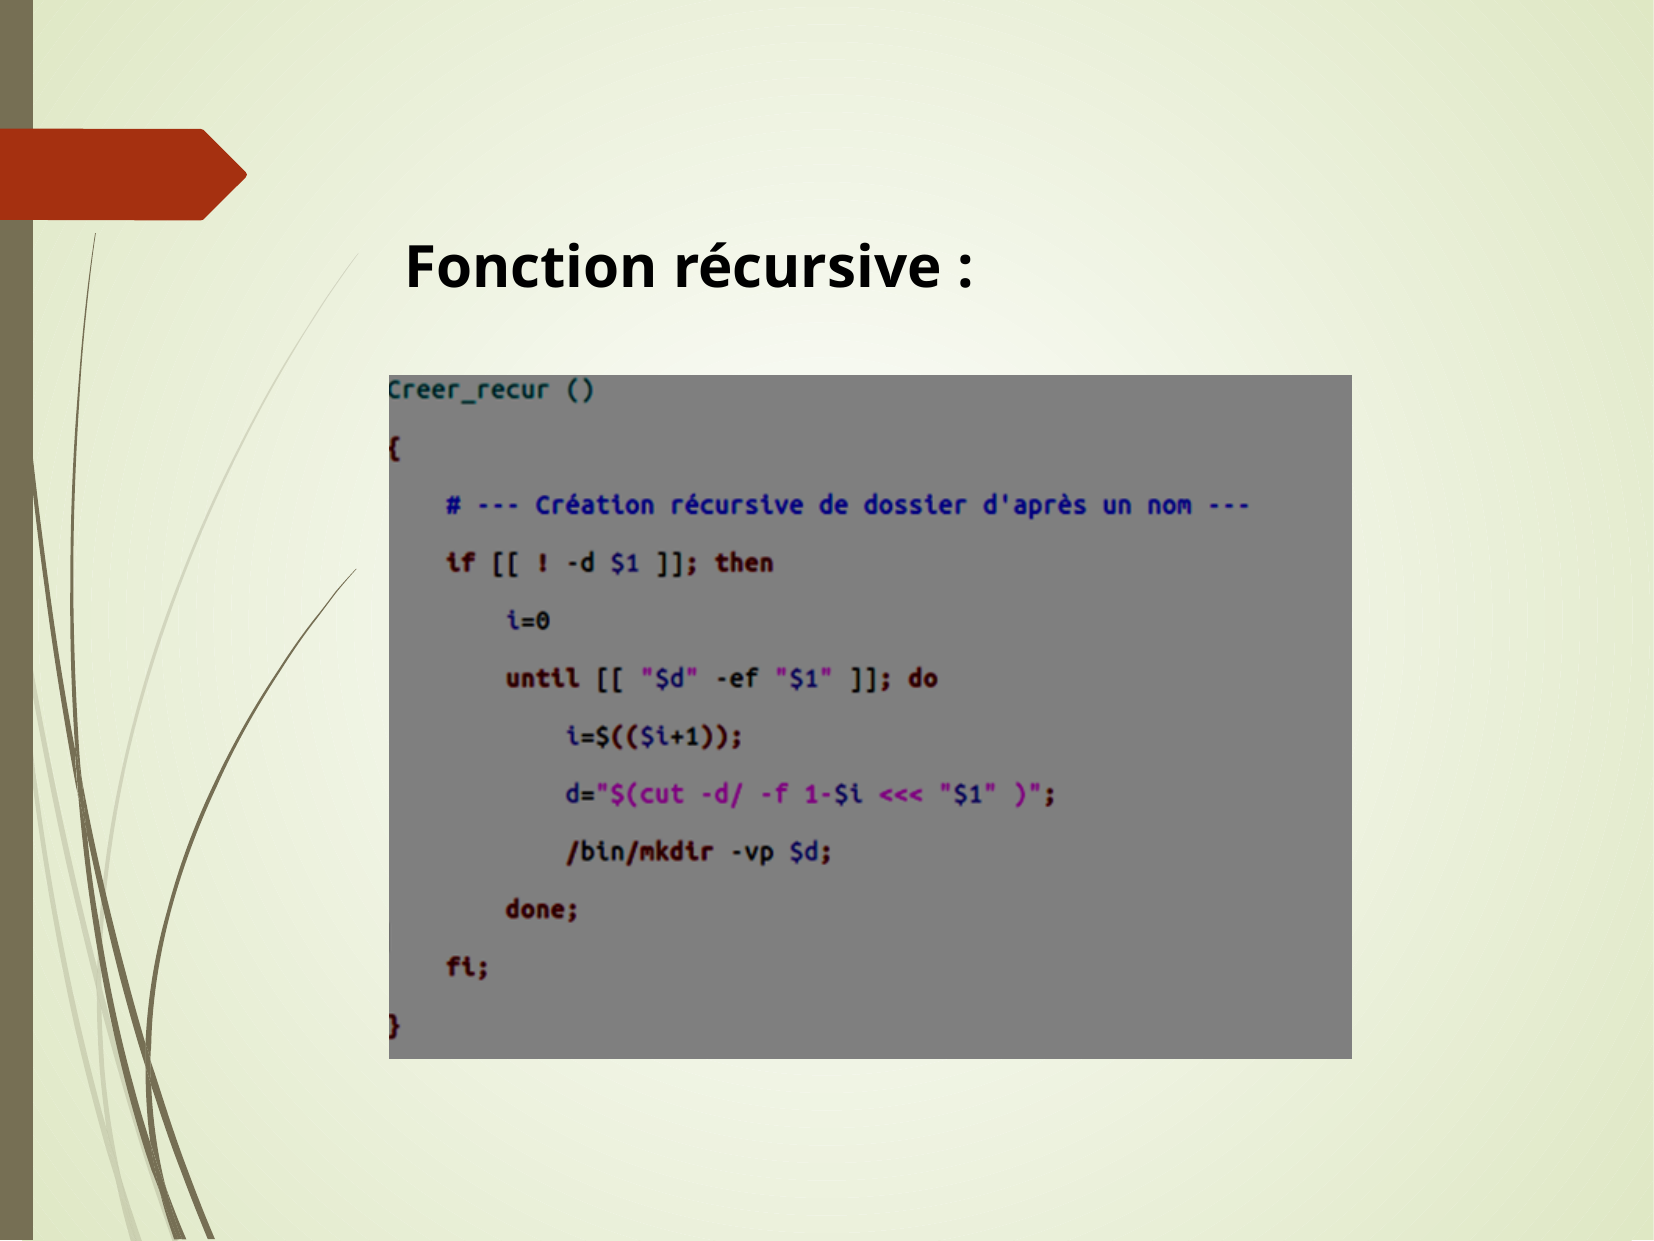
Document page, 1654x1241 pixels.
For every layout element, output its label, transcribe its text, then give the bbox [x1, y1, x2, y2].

picture [389, 375, 1352, 1059]
text_box Fonction récursive : [389, 221, 1352, 308]
